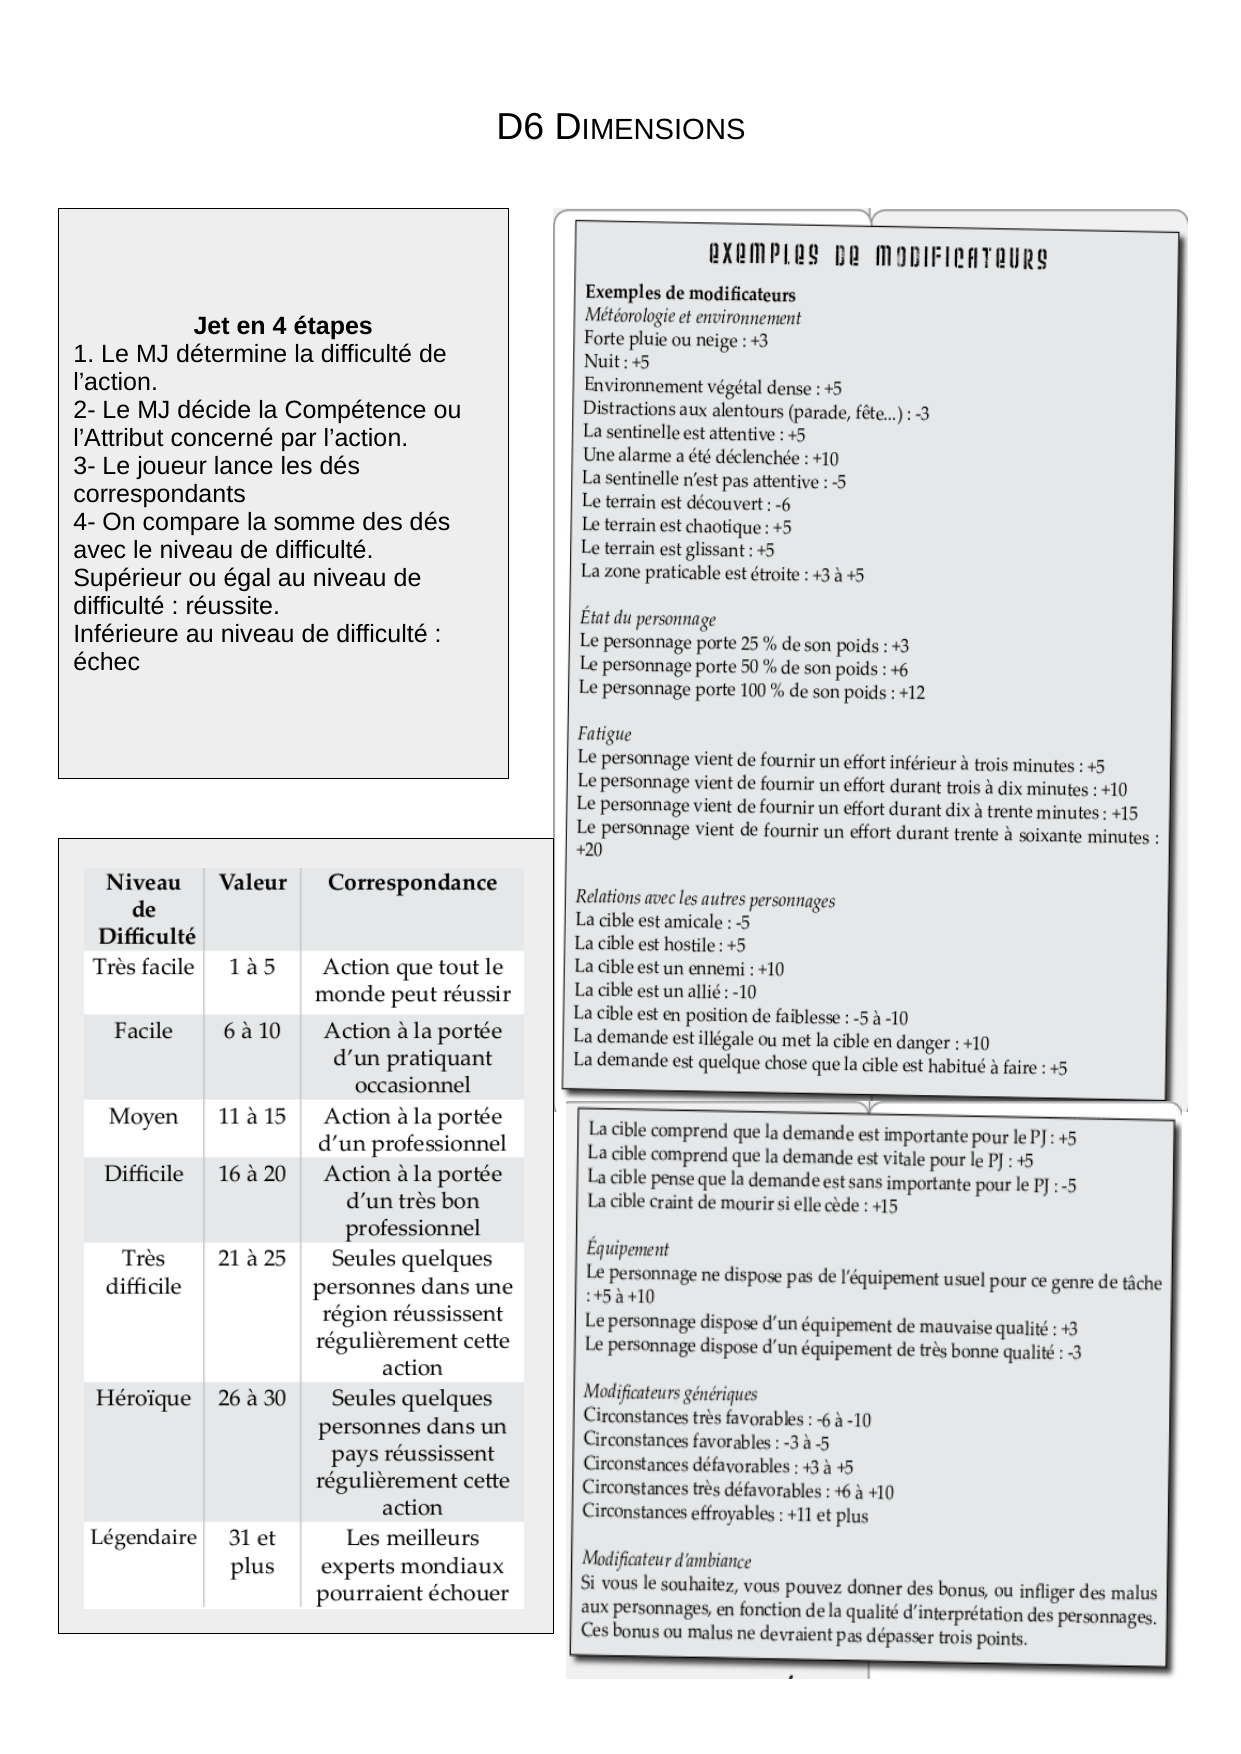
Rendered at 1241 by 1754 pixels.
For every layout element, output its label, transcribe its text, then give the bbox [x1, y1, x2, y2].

text_box D6 DIMENSIONS [298, 73, 944, 179]
text_box [58, 838, 554, 1634]
picture [553, 208, 1188, 1679]
picture [84, 868, 524, 1609]
text_box Jet en 4 étapes 1. Le MJ détermine la difficulté de l’action. 2- Le MJ décide la Compétence ou l’Attribut concerné par l’action. 3- Le joueur lance les dés correspondants 4- On compare la somme des dés avec le niveau de difficulté. Supérieur ou égal au niveau de difficulté : réussite. Inférieure au niveau de difficulté : échec [58, 208, 509, 779]
